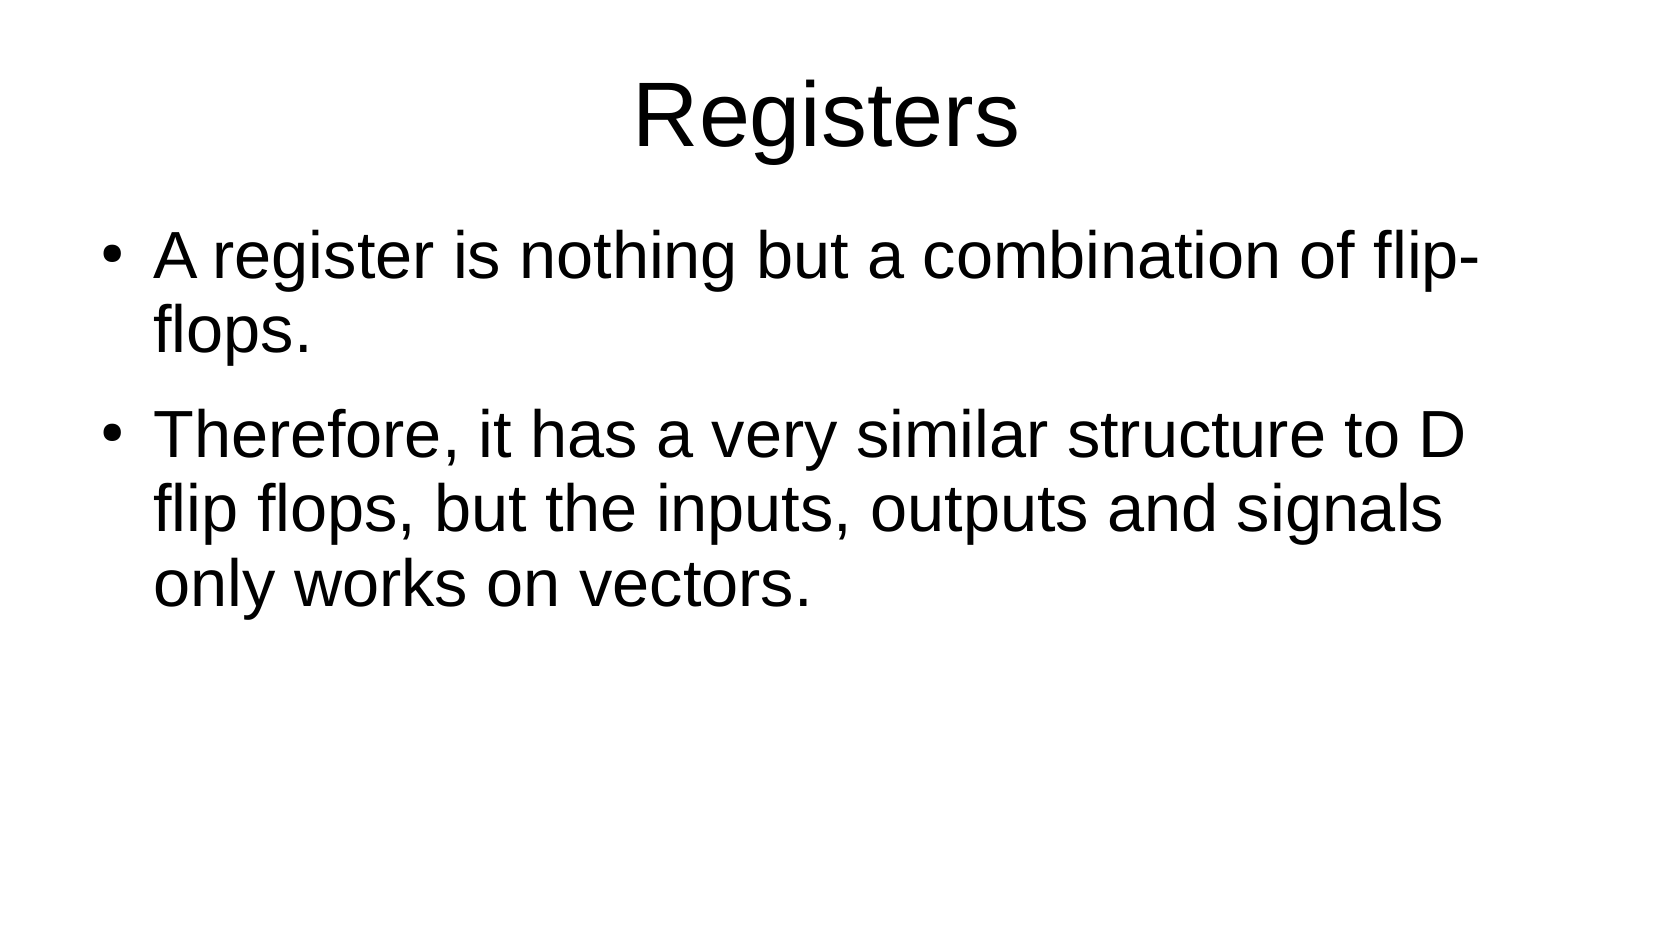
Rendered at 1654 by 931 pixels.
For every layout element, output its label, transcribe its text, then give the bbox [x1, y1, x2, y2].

title Registers [82, 37, 1571, 193]
list A register is nothing but a combination of flip-flops. Therefore, it has a very similar structure to D flip flops, but the inputs, outputs and signals only works on vectors. [82, 217, 1571, 758]
